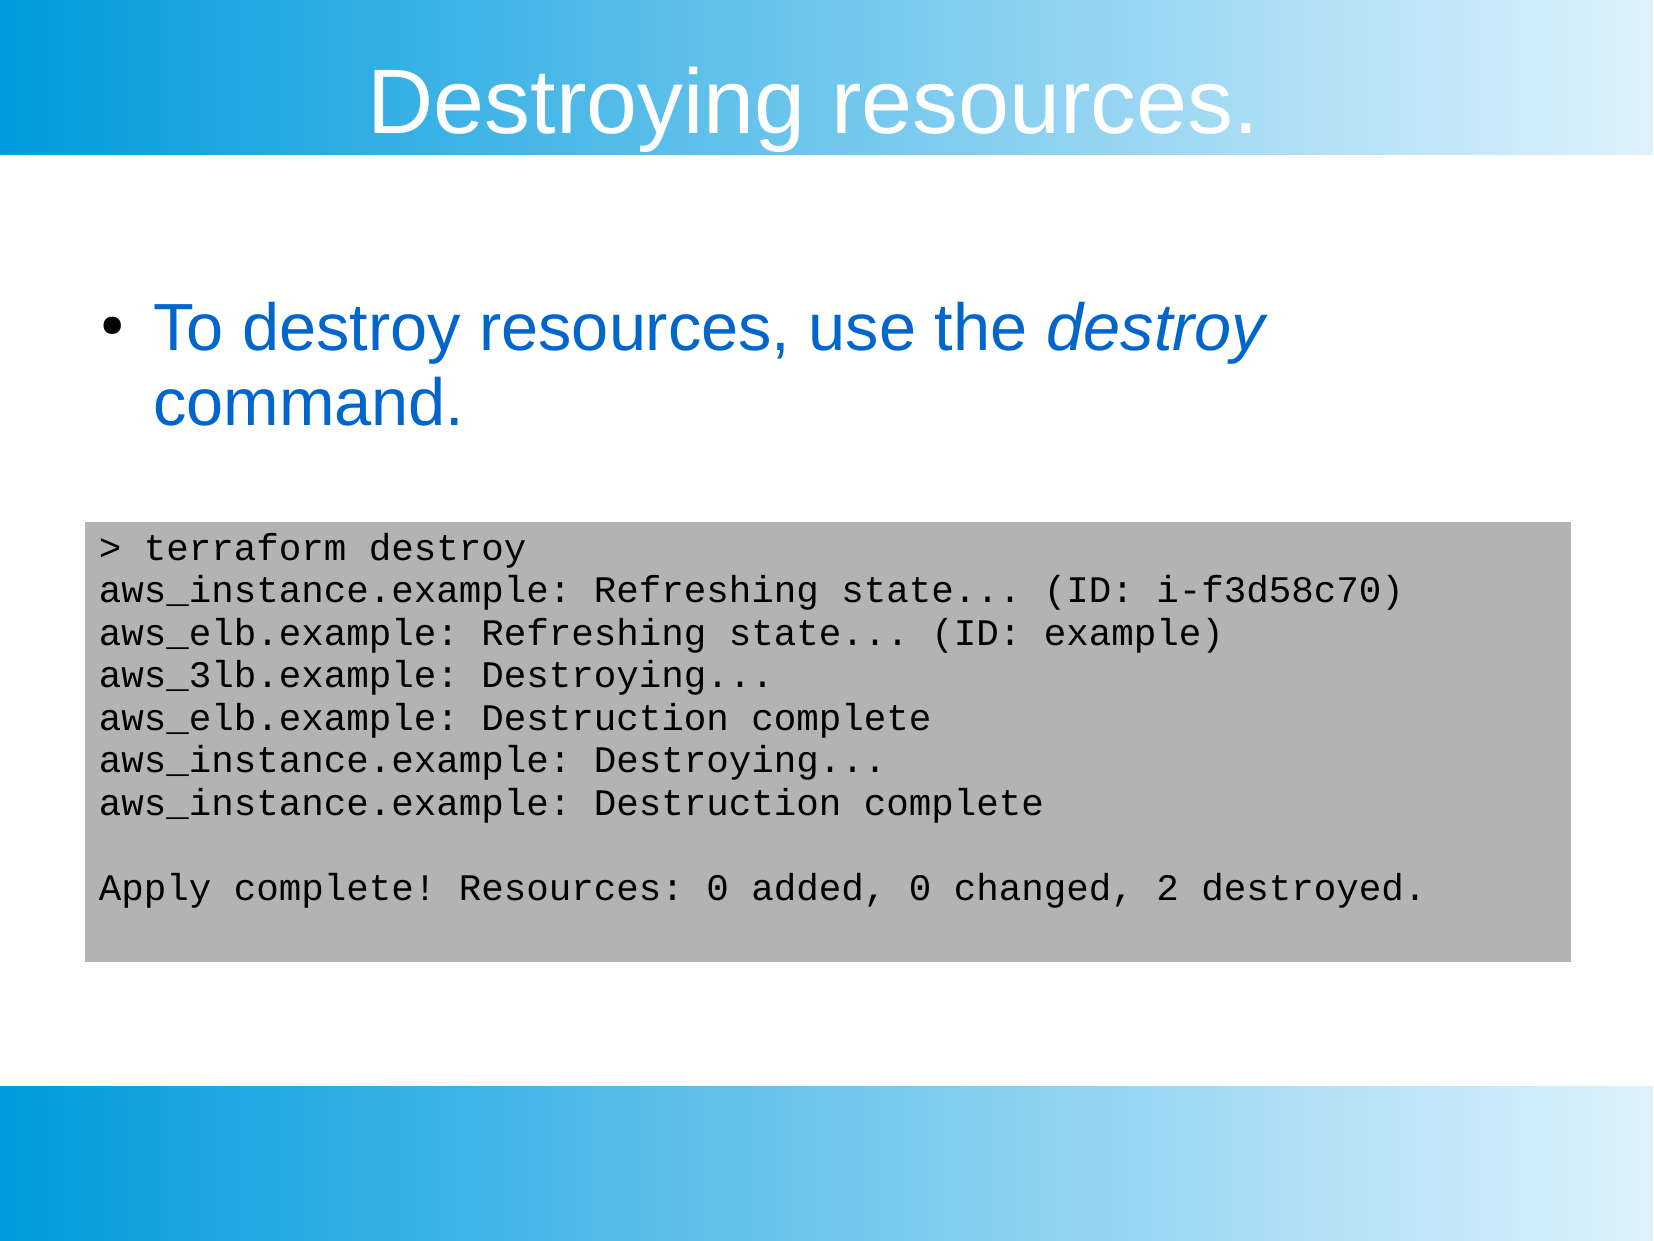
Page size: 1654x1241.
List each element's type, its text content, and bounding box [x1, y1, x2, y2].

title Destroying resources. [82, 49, 1571, 155]
table_header > terraform destroy aws_instance.example: Refreshing state... (ID: i-f3d58c70) aws_elb.example: Refreshing state... (ID: example) aws_3lb.example: Destroying... aws_elb.example: Destruction complete aws_instance.example: Destroying... aws_instance.example: Destruction complete Apply complete! Resources: 0 added, 0 changed, 2 destroyed. [85, 522, 1571, 962]
list To destroy resources, use the destroy command. [82, 290, 1571, 1010]
